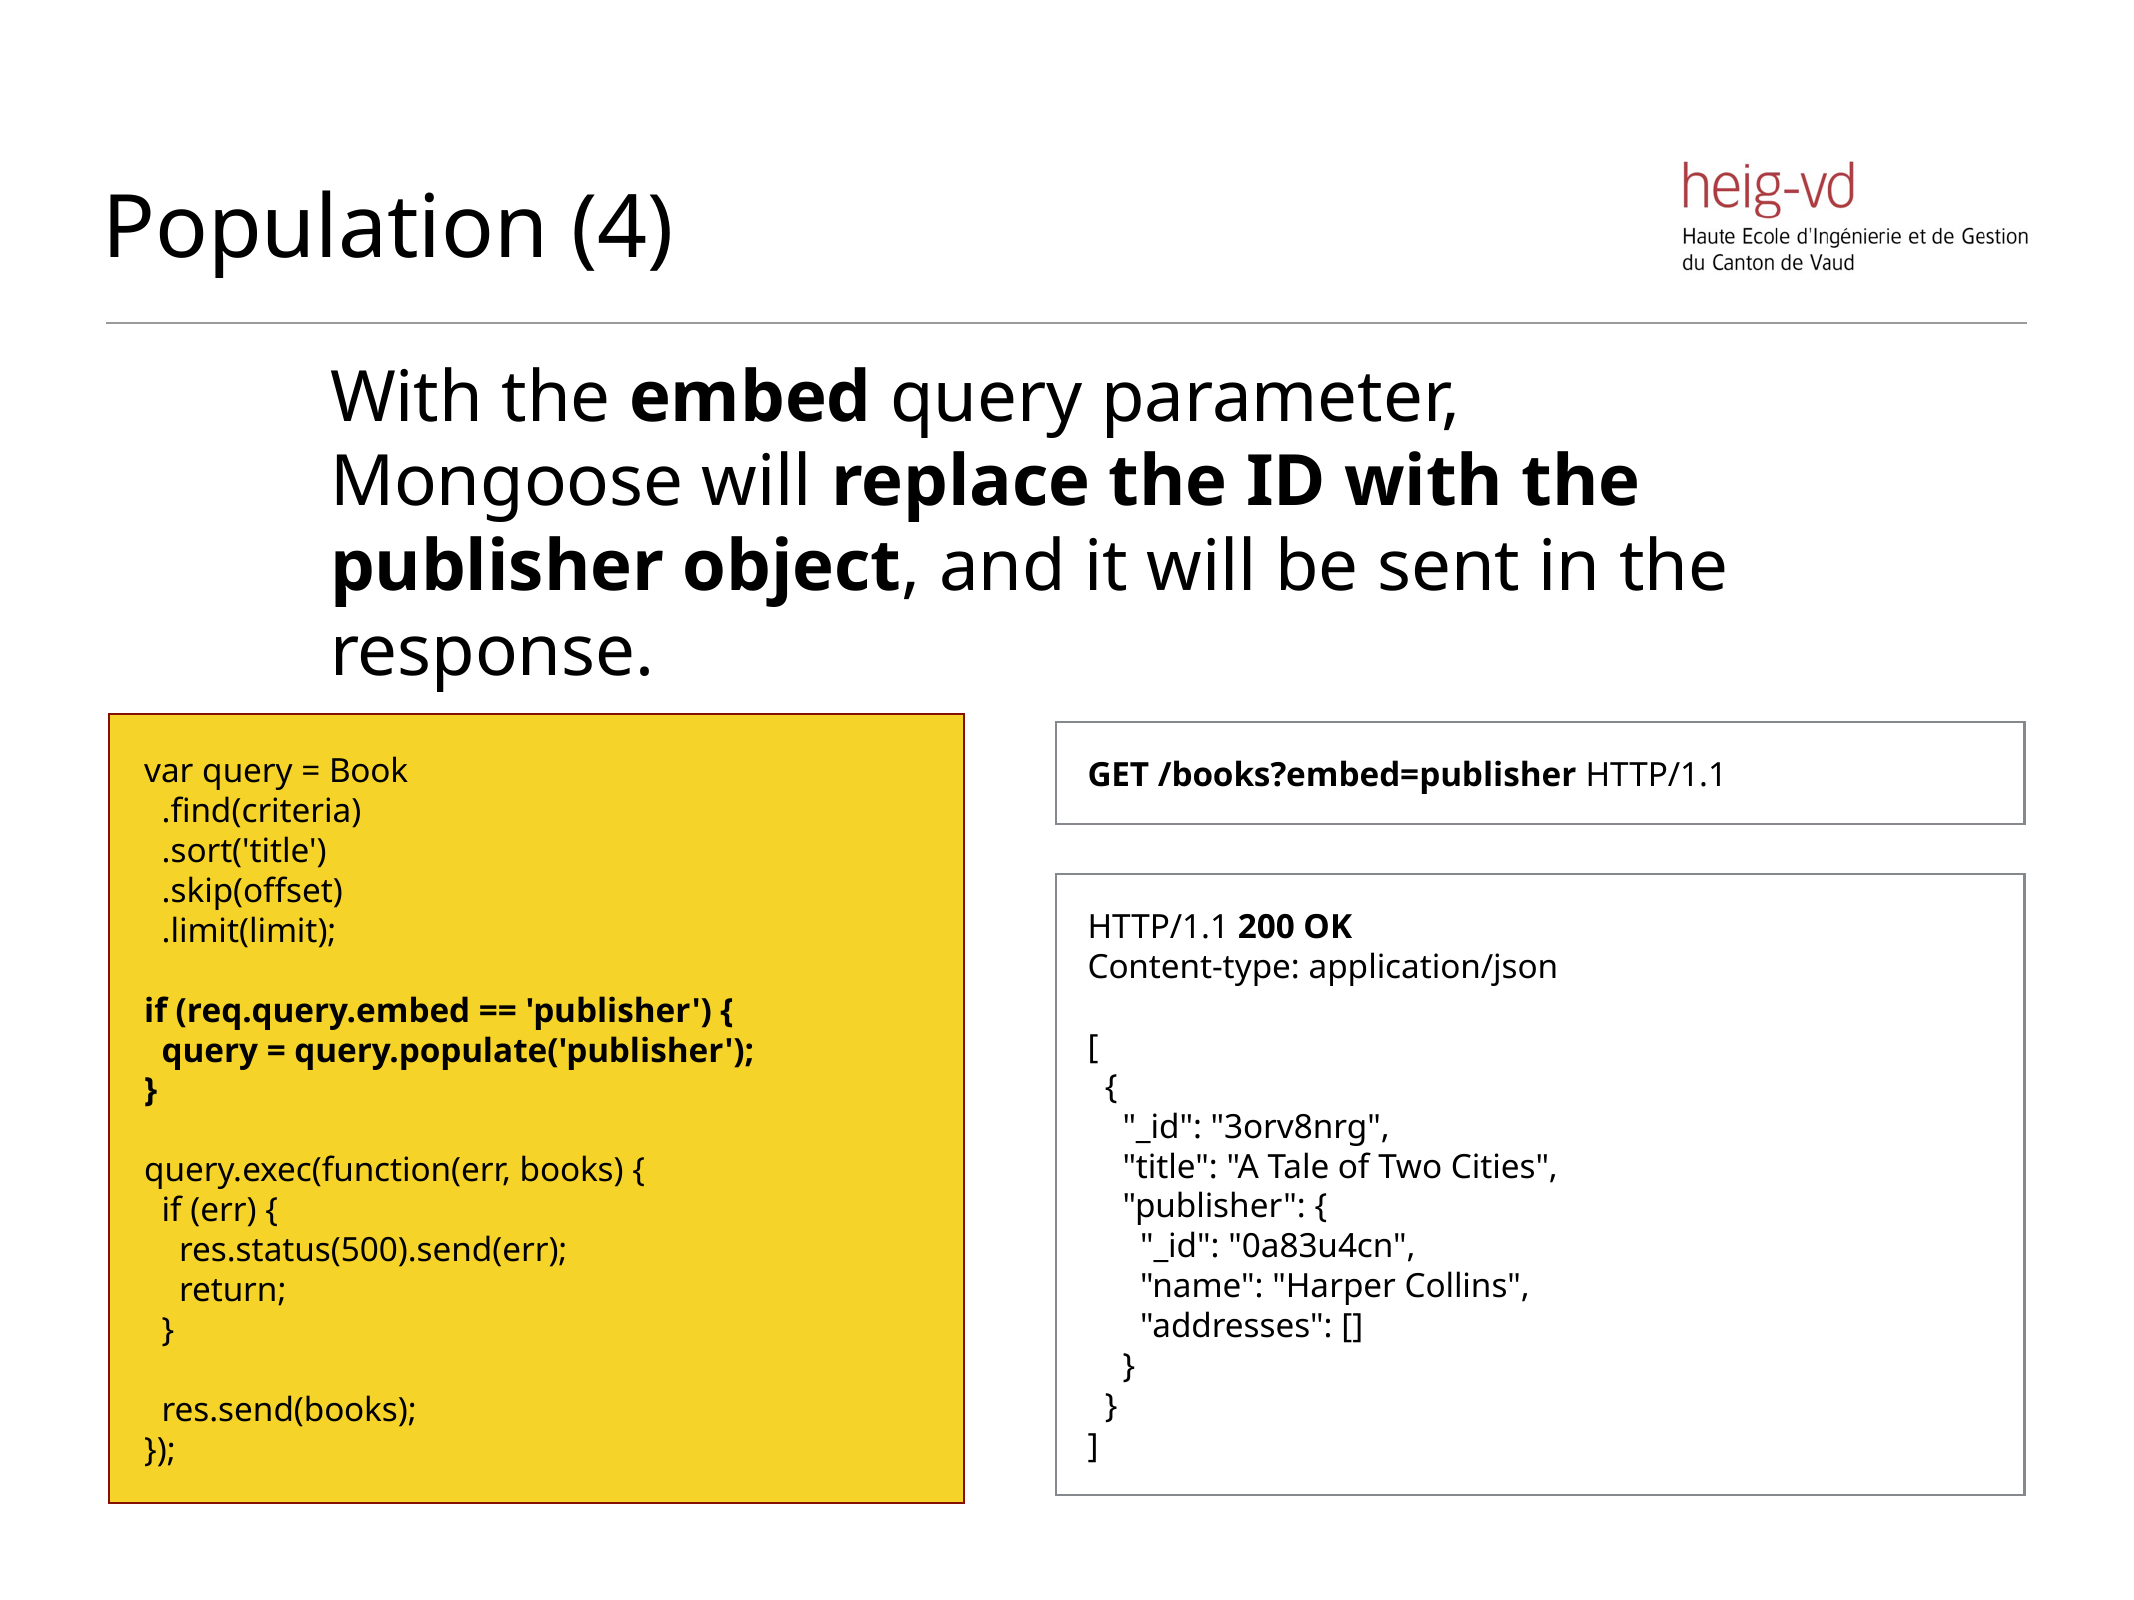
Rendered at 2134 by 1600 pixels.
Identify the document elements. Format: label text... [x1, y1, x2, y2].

text_box GET /books?embed=publisher HTTP/1.1 [1056, 721, 2025, 825]
text_box var query = Book .find(criteria) .sort('title') .skip(offset) .limit(limit); if (req.query.embed == 'publisher') { query = query.populate('publisher'); } query.exec(function(err, books) { if (err) { res.status(500).send(err); return; } res.send(books); }); [108, 713, 965, 1504]
text_box HTTP/1.1 200 OK Content-type: application/json [ { "_id": "3orv8nrg", "title": "A Tale of Two Cities", "publisher": { "_id": "0a83u4cn", "name": "Harper Collins", "addresses": [] } } ] [1056, 874, 2025, 1496]
text_box With the embed query parameter, Mongoose will replace the ID with the publisher object, and it will be sent in the response. [321, 341, 1812, 699]
title Population (4) [93, 54, 2040, 284]
